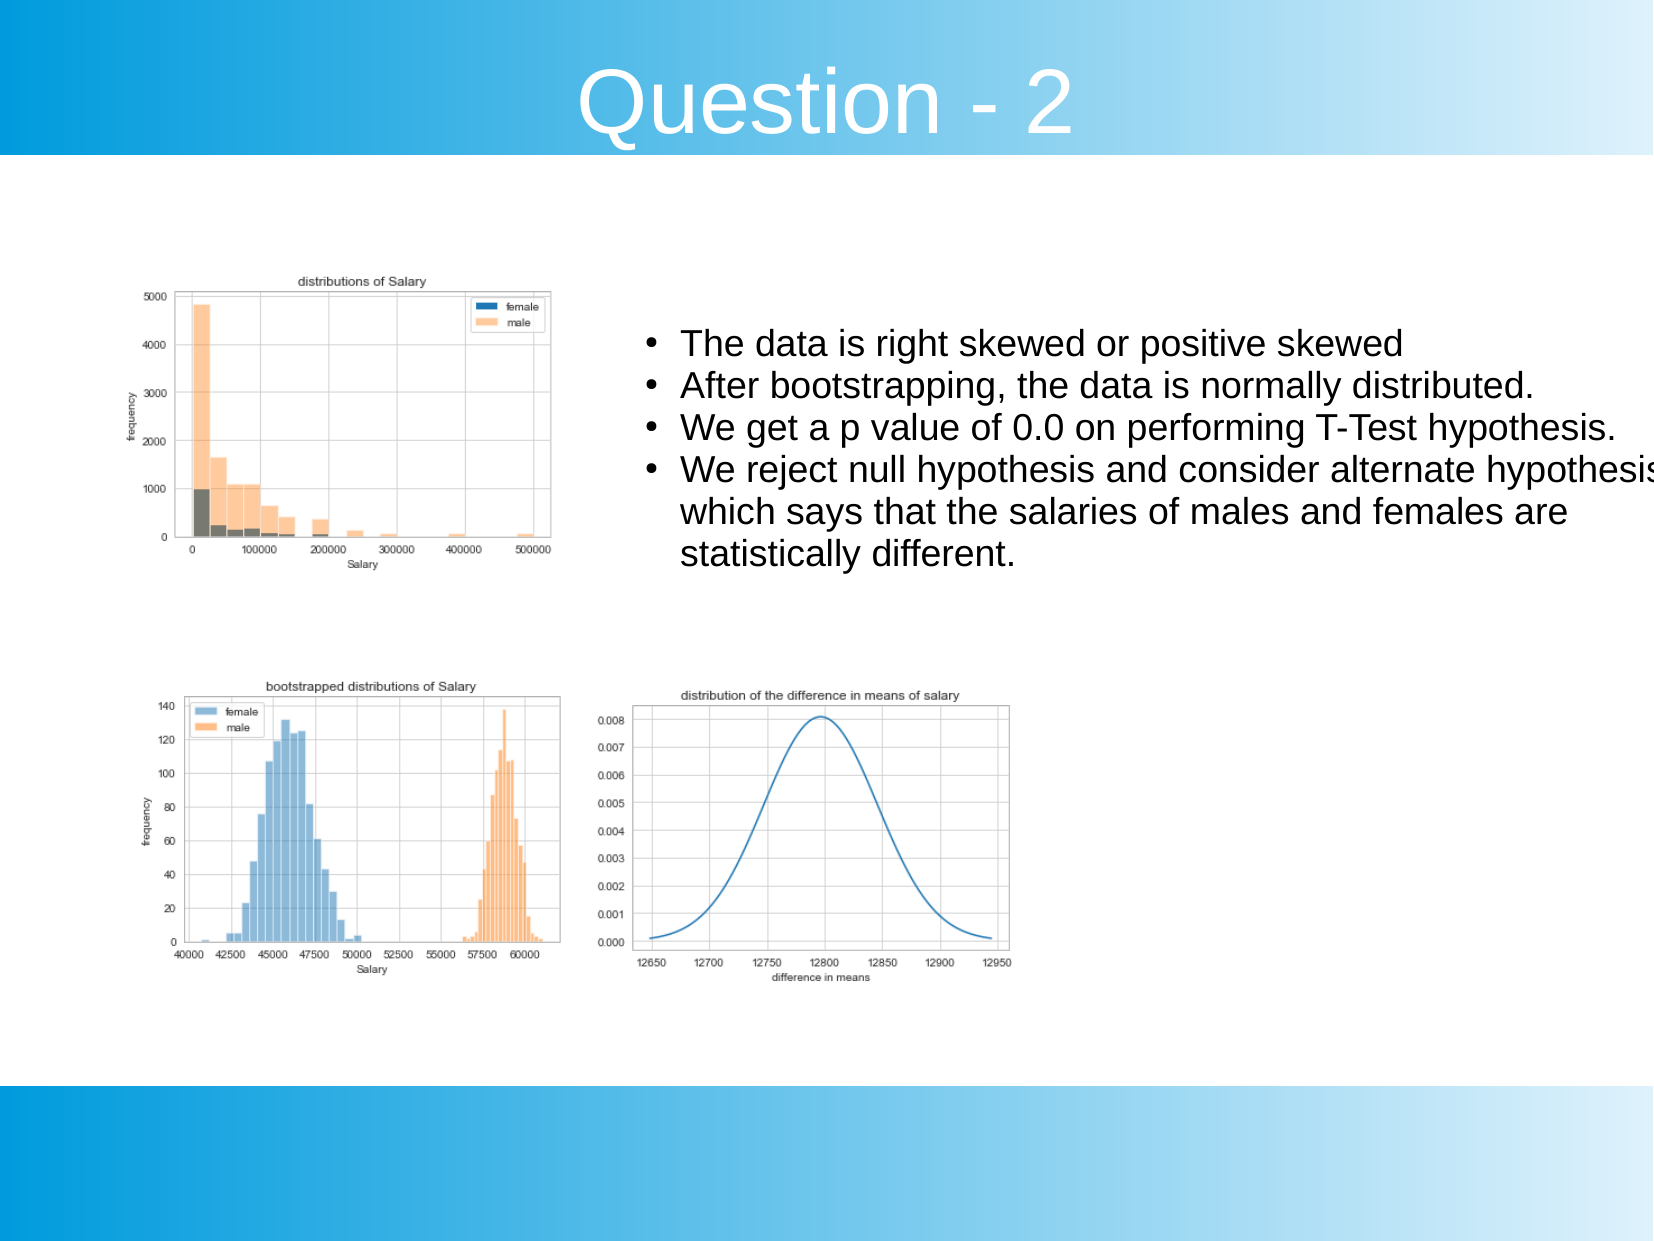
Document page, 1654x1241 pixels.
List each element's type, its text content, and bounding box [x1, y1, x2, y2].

text_box The data is right skewed or positive skewed After bootstrapping, the data is normally distributed. We get a p value of 0.0 on performing T-Test hypothesis. We reject null hypothesis and consider alternate hypothesis which says that the salaries of males and females are statistically different. [630, 315, 1654, 582]
picture [120, 269, 559, 577]
picture [589, 683, 1021, 991]
title Question - 2 [82, 49, 1571, 155]
picture [135, 674, 566, 982]
